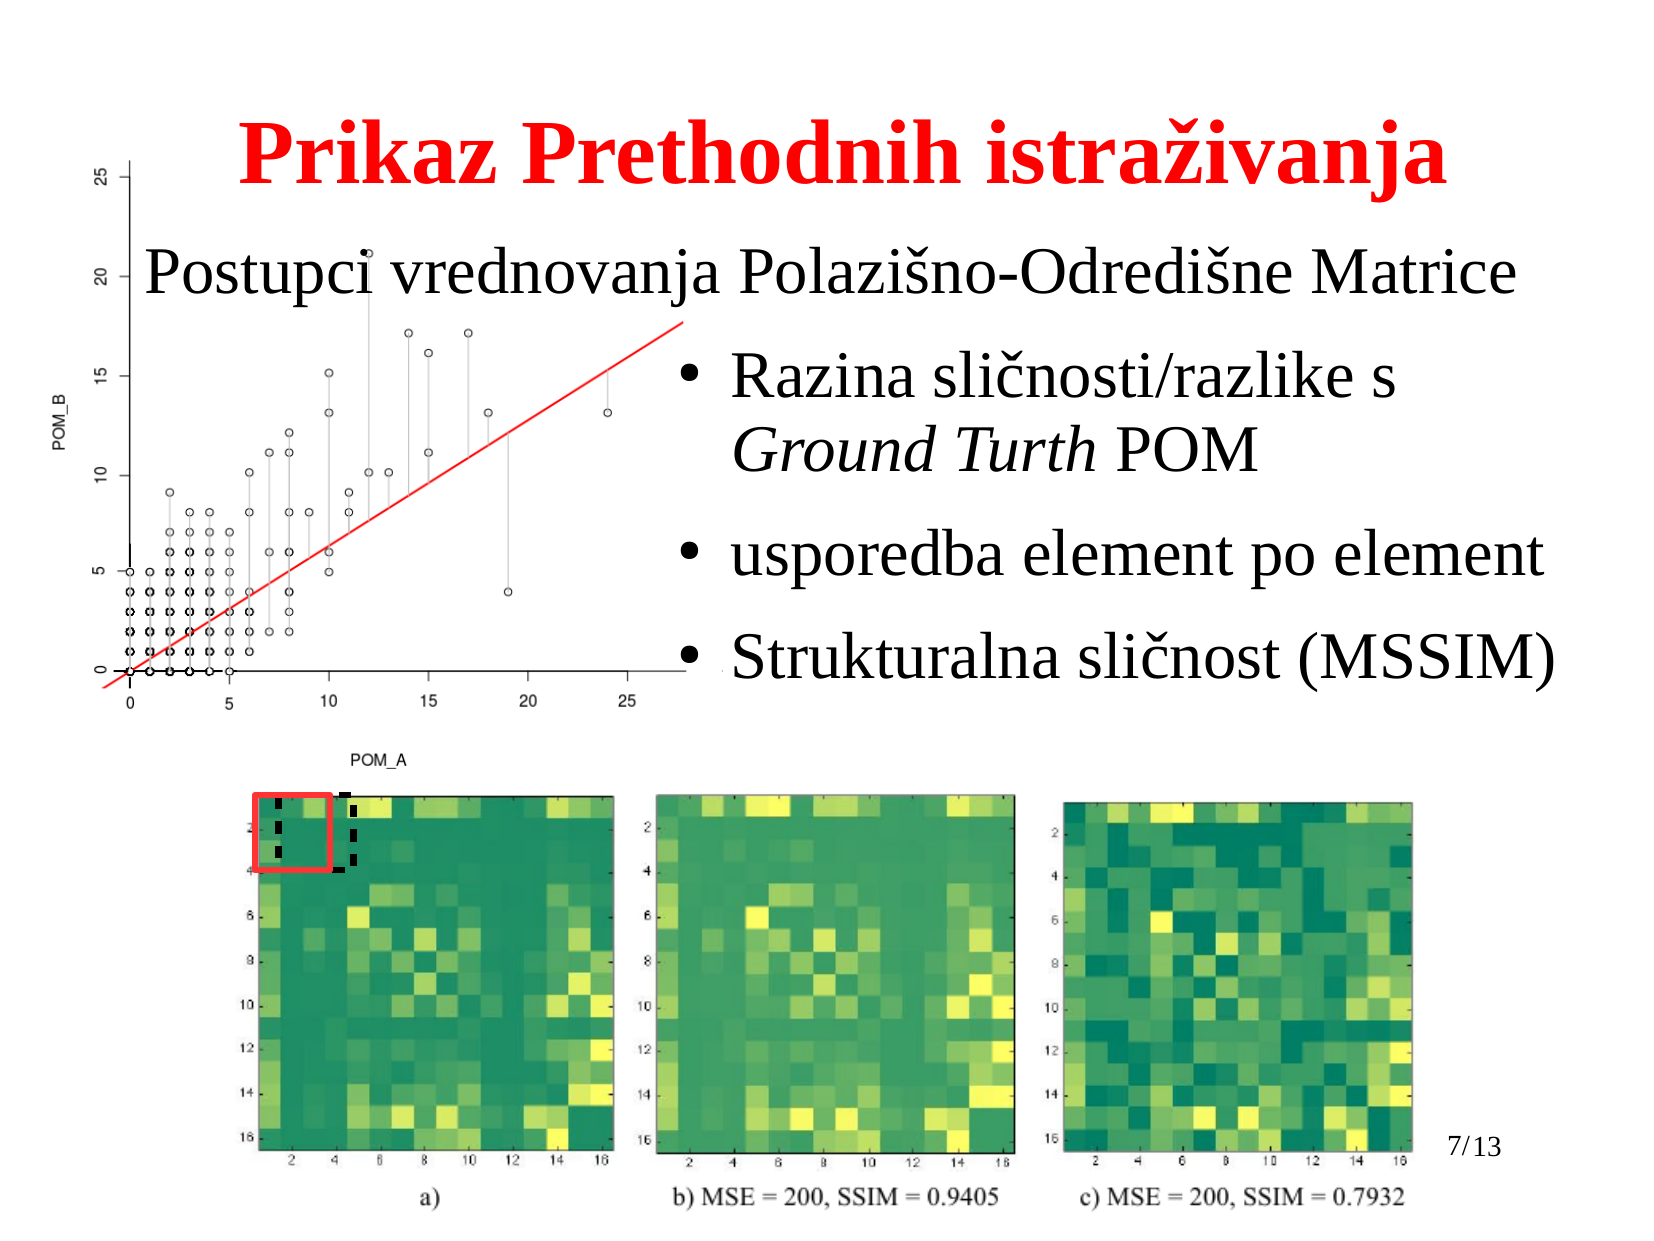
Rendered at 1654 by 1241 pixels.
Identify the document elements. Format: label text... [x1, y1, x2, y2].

title Prikaz Prethodnih istraživanja [82, 49, 1571, 234]
picture [225, 777, 1426, 1216]
list Postupci vrednovanja Polazišno-Odredišne Matrice Razina sličnosti/razlike s Ground Turth POM usporedba element po element Strukturalna sličnost (MSSIM) [60, 234, 1606, 916]
picture [27, 140, 82, 775]
